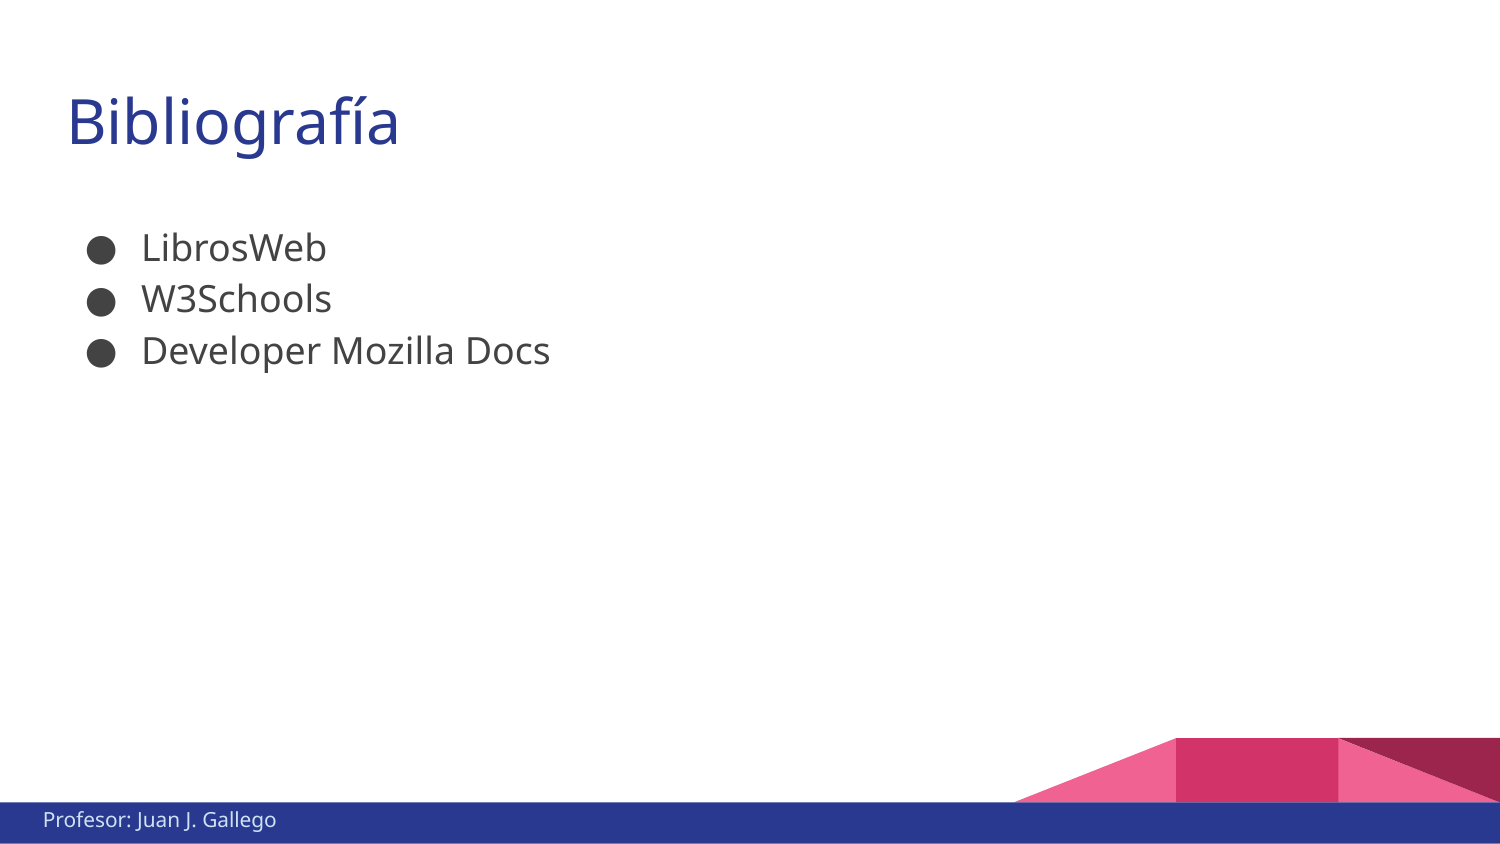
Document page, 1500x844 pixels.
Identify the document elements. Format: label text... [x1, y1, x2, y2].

list LibrosWeb W3Schools Developer Mozilla Docs [51, 201, 1449, 750]
title Bibliografía [51, 67, 1449, 167]
